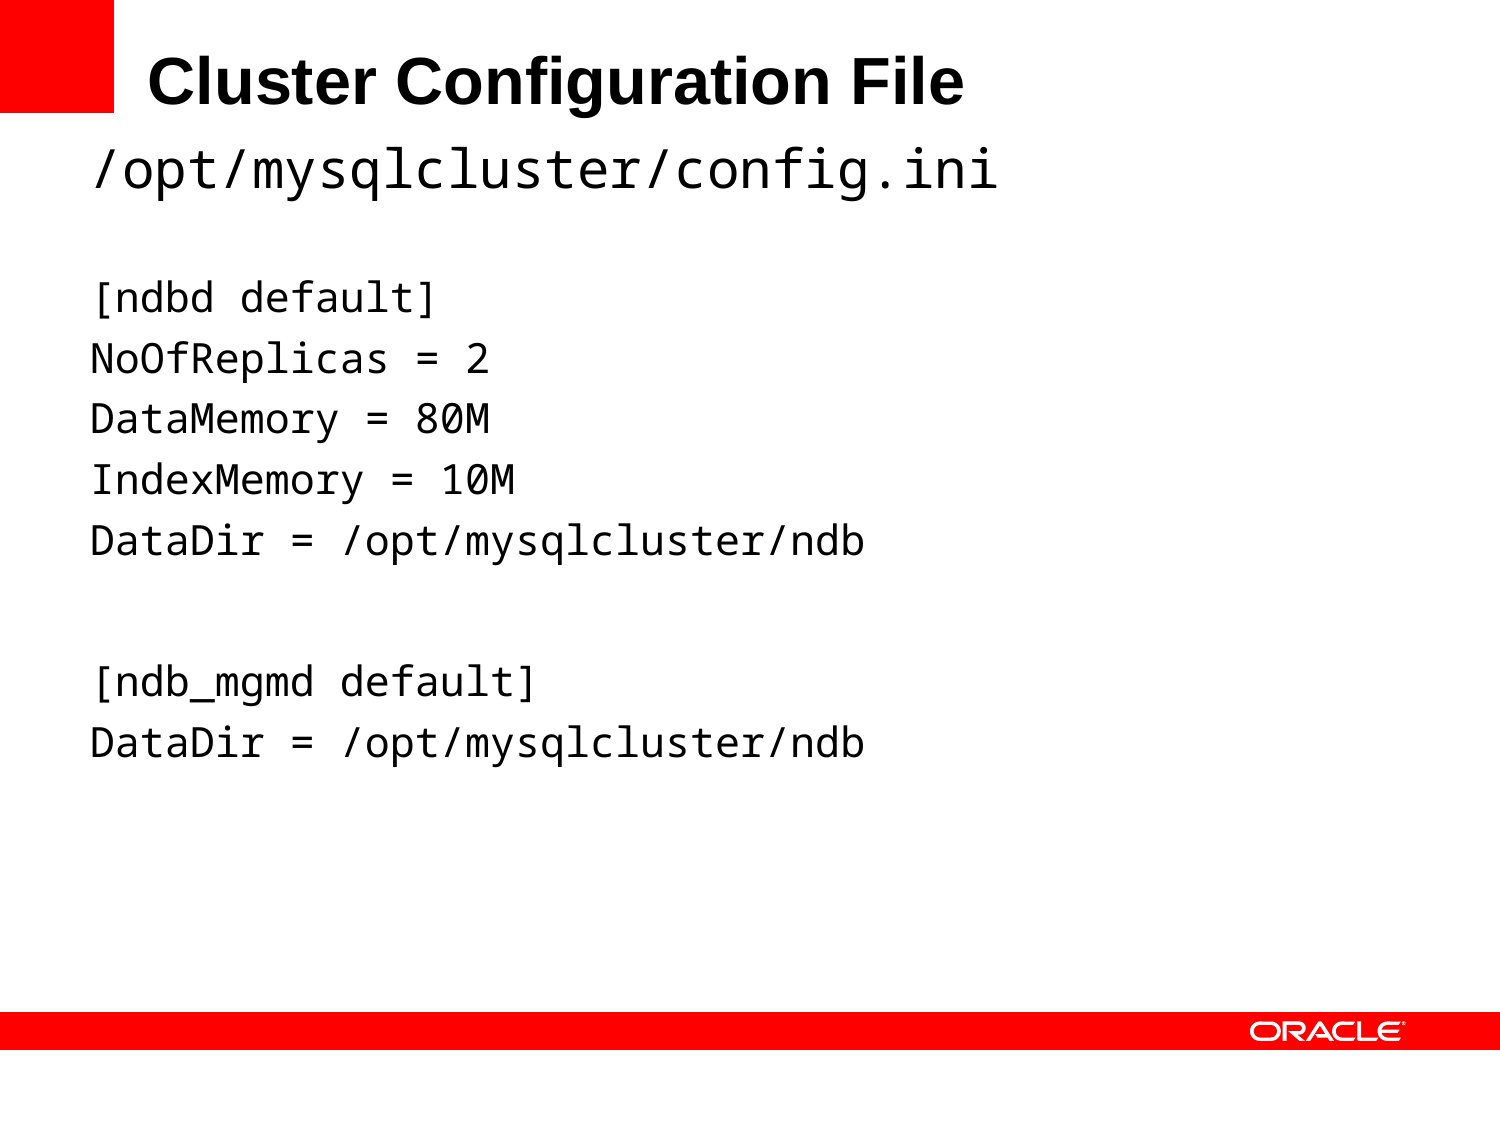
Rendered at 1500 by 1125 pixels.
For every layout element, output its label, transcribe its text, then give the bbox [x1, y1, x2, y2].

title Cluster Configuration File [147, 8, 1392, 119]
picture [0, 0, 114, 113]
text_box /opt/mysqlcluster/config.ini [ndbd default] NoOfReplicas = 2 DataMemory = 80M IndexMemory = 10M DataDir = /opt/mysqlcluster/ndb [ndb_mgmd default] DataDir = /opt/mysqlcluster/ndb [75, 139, 1426, 853]
picture [0, 1012, 1500, 1050]
